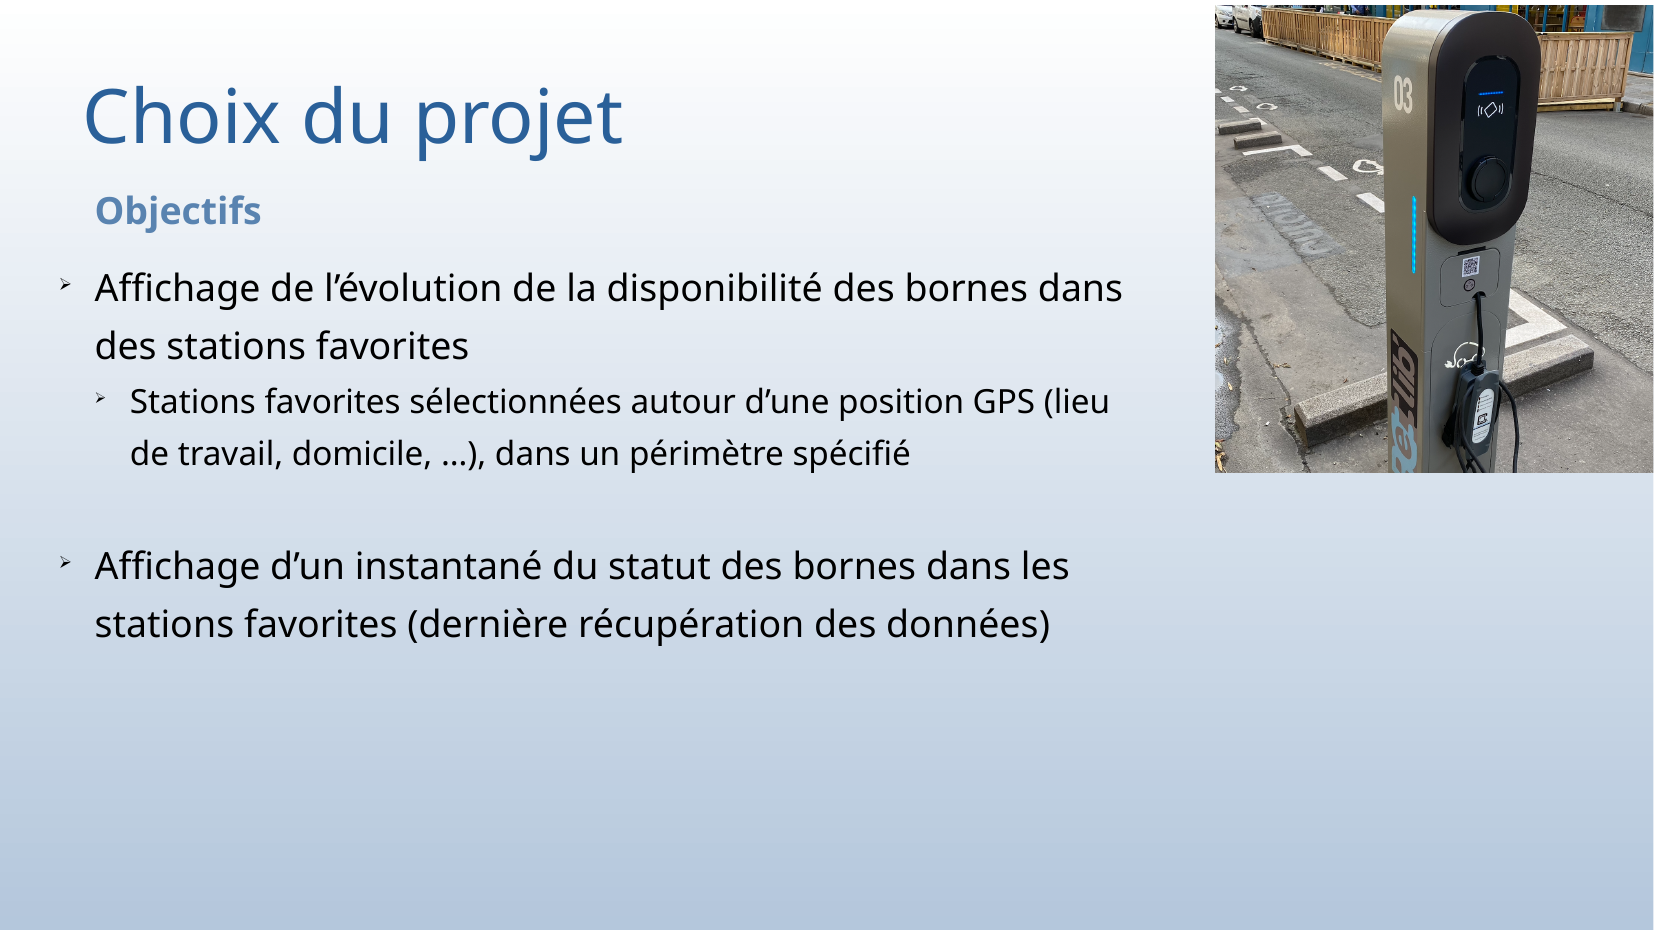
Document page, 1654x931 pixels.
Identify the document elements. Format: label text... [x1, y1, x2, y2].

subtitle Objectifs Affichage de l’évolution de la disponibilité des bornes dans des stations favorites Stations favorites sélectionnées autour d’une position GPS (lieu de travail, domicile, …), dans un périmètre spécifié Affichage d’un instantané du statut des bornes dans les stations favorites (dernière récupération des données) [59, 177, 1152, 886]
title Choix du projet [82, 37, 1215, 193]
picture [1215, 5, 1654, 473]
